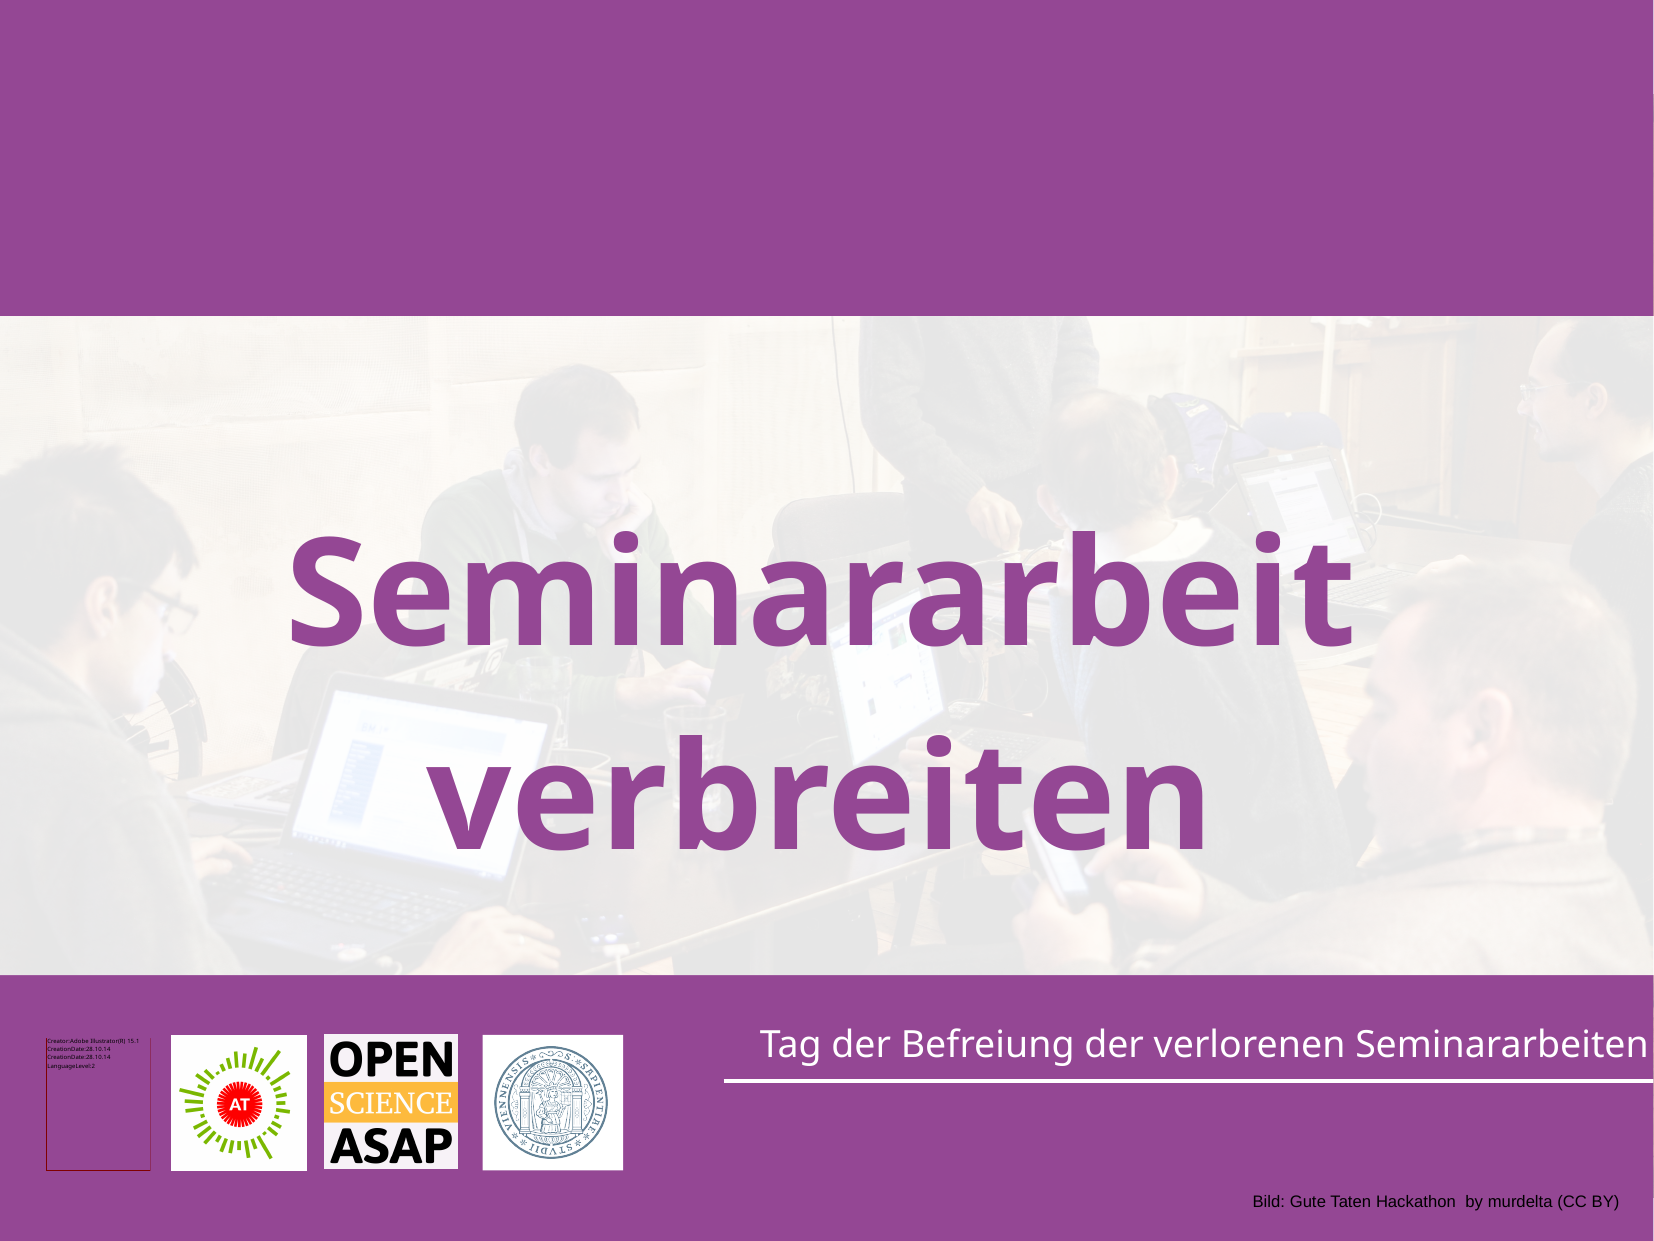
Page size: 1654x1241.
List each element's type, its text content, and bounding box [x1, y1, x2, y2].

text_box Bild: Gute Taten Hackathon by murdelta (CC BY) [615, 1185, 1636, 1219]
picture [45, 1039, 151, 1171]
picture [171, 1035, 307, 1171]
picture [494, 1046, 608, 1159]
text_box [0, 0, 1654, 1241]
text_box Seminararbeit verbreiten [48, 477, 1594, 830]
picture [324, 1034, 458, 1169]
text_box Tag der Befreiung der verlorenen Seminararbeiten [745, 1010, 1631, 1068]
